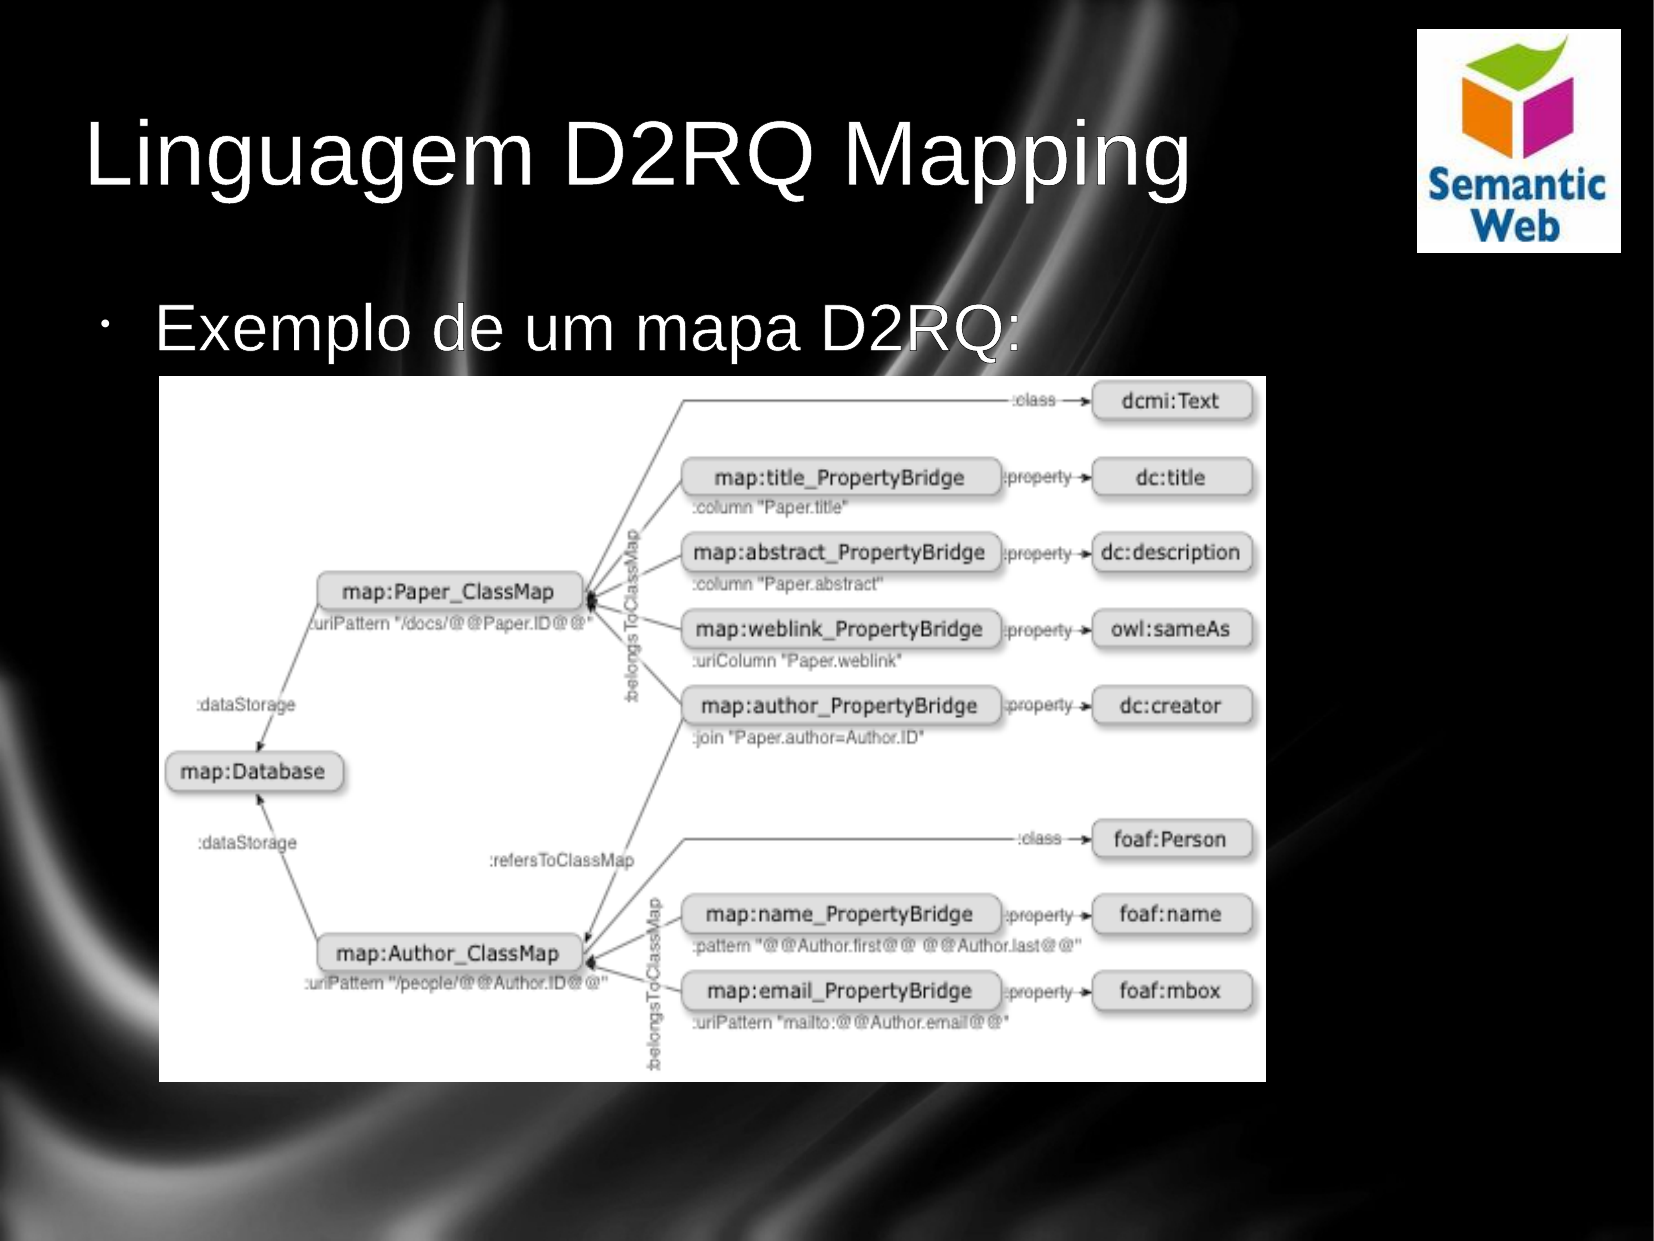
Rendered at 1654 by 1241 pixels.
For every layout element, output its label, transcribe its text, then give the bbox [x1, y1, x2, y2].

title Linguagem D2RQ Mapping [82, 49, 1359, 257]
picture [0, 0, 1654, 1241]
list Exemplo de um mapa D2RQ: [82, 290, 1571, 1109]
